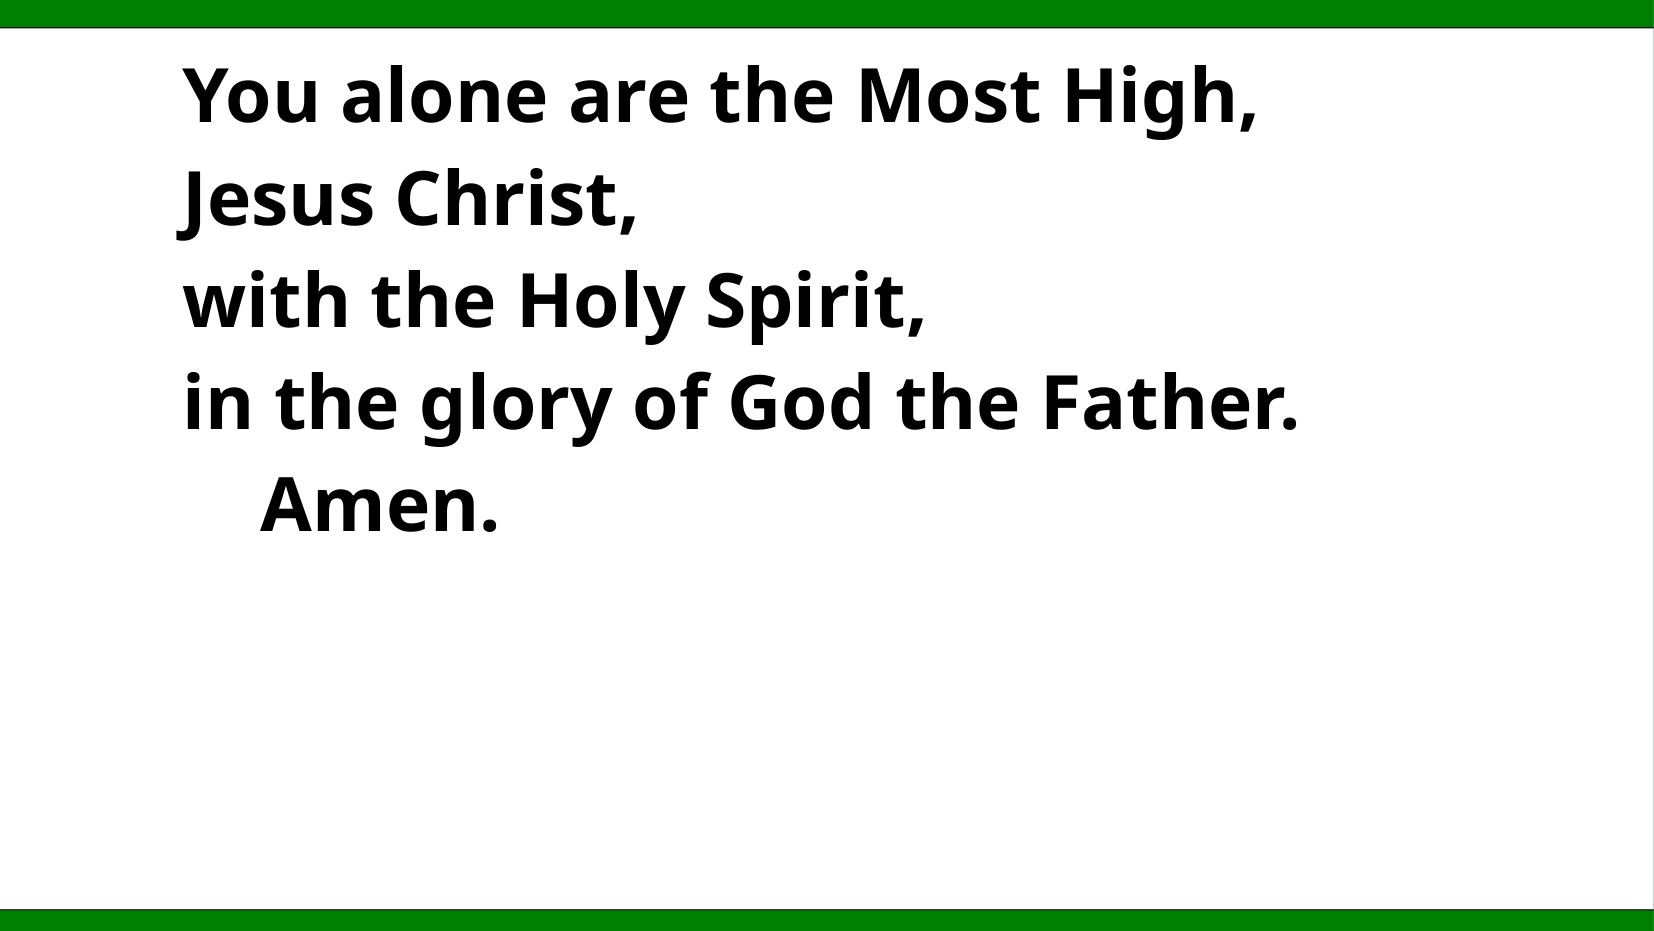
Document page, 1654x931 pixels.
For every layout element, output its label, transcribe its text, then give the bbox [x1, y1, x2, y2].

picture [0, 0, 1654, 931]
text_box You alone are the Most High, Jesus Christ, with the Holy Spirit, in the glory of God the Father. Amen. [90, 35, 1561, 561]
